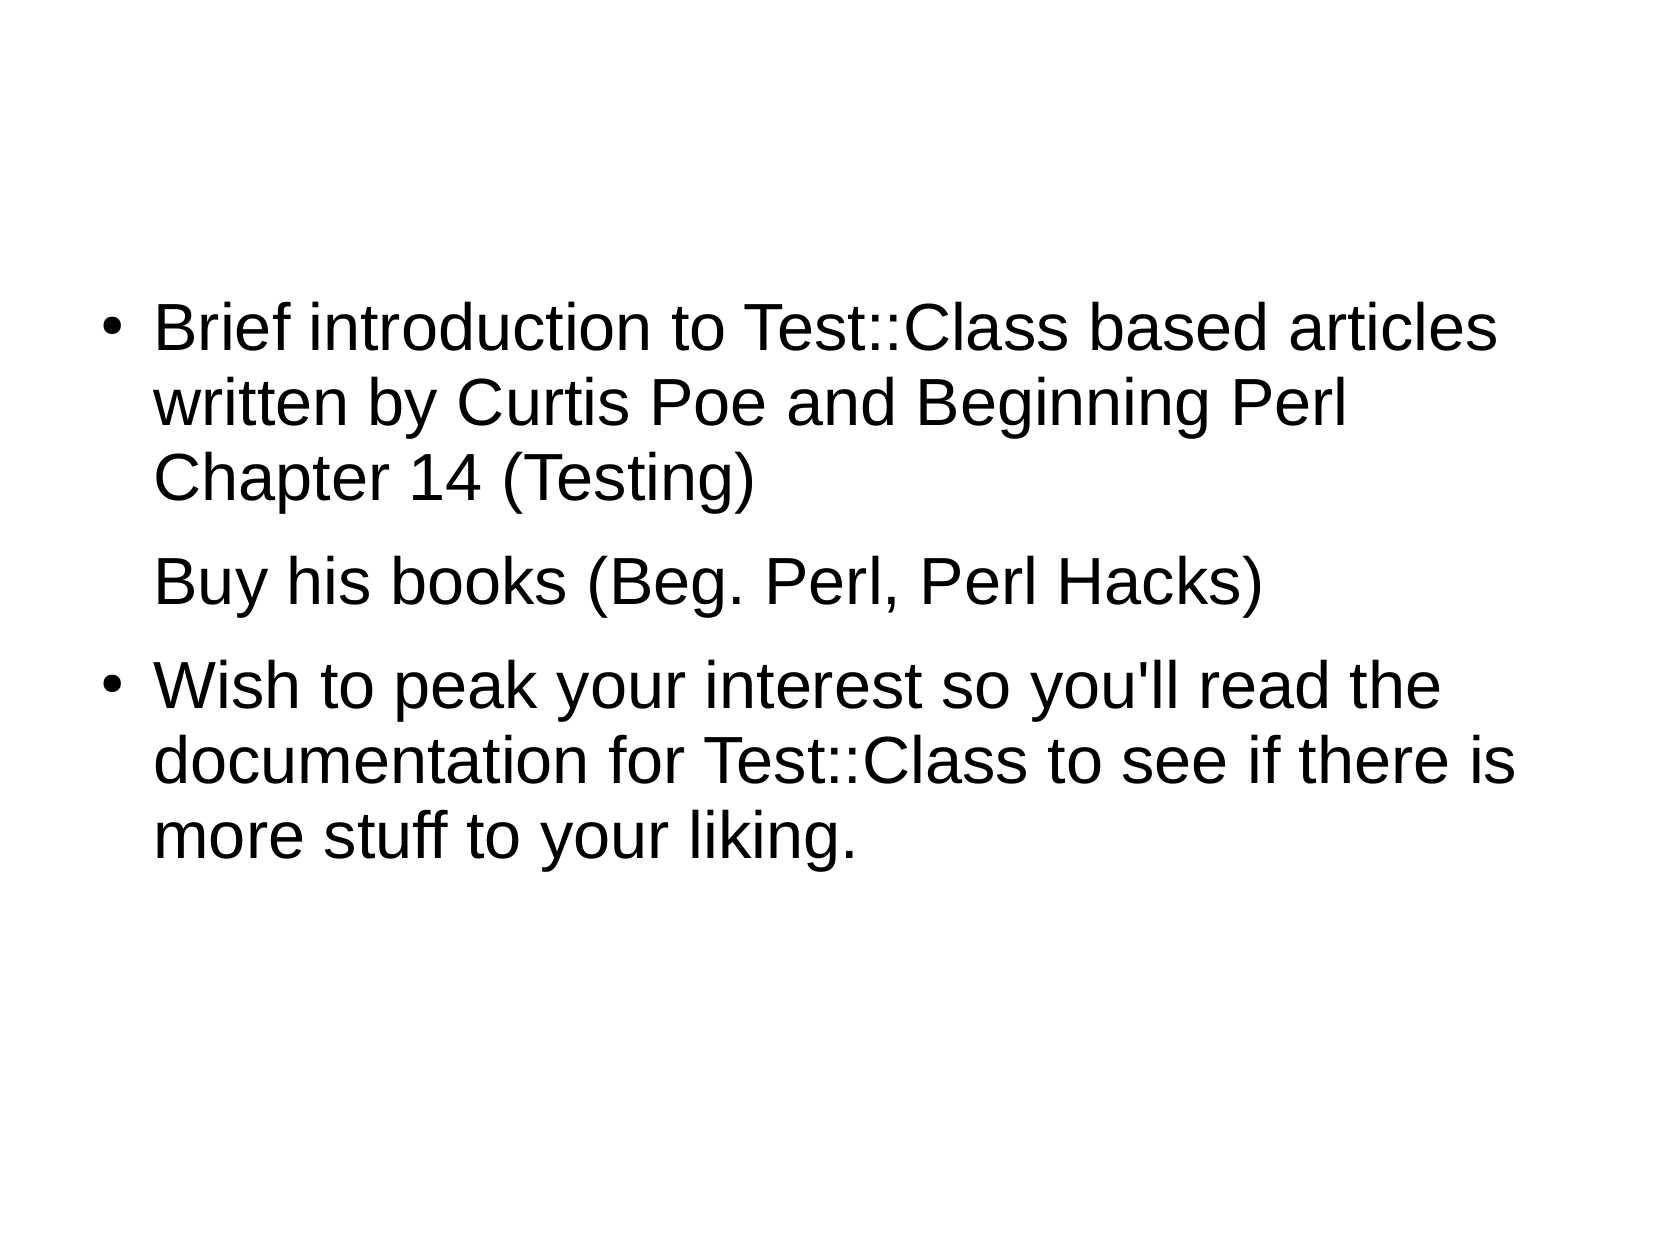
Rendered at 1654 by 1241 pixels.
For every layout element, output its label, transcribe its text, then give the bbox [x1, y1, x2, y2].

list Brief introduction to Test::Class based articles written by Curtis Poe and Beginning Perl Chapter 14 (Testing) Buy his books (Beg. Perl, Perl Hacks) Wish to peak your interest so you'll read the documentation for Test::Class to see if there is more stuff to your liking. [82, 290, 1571, 1010]
